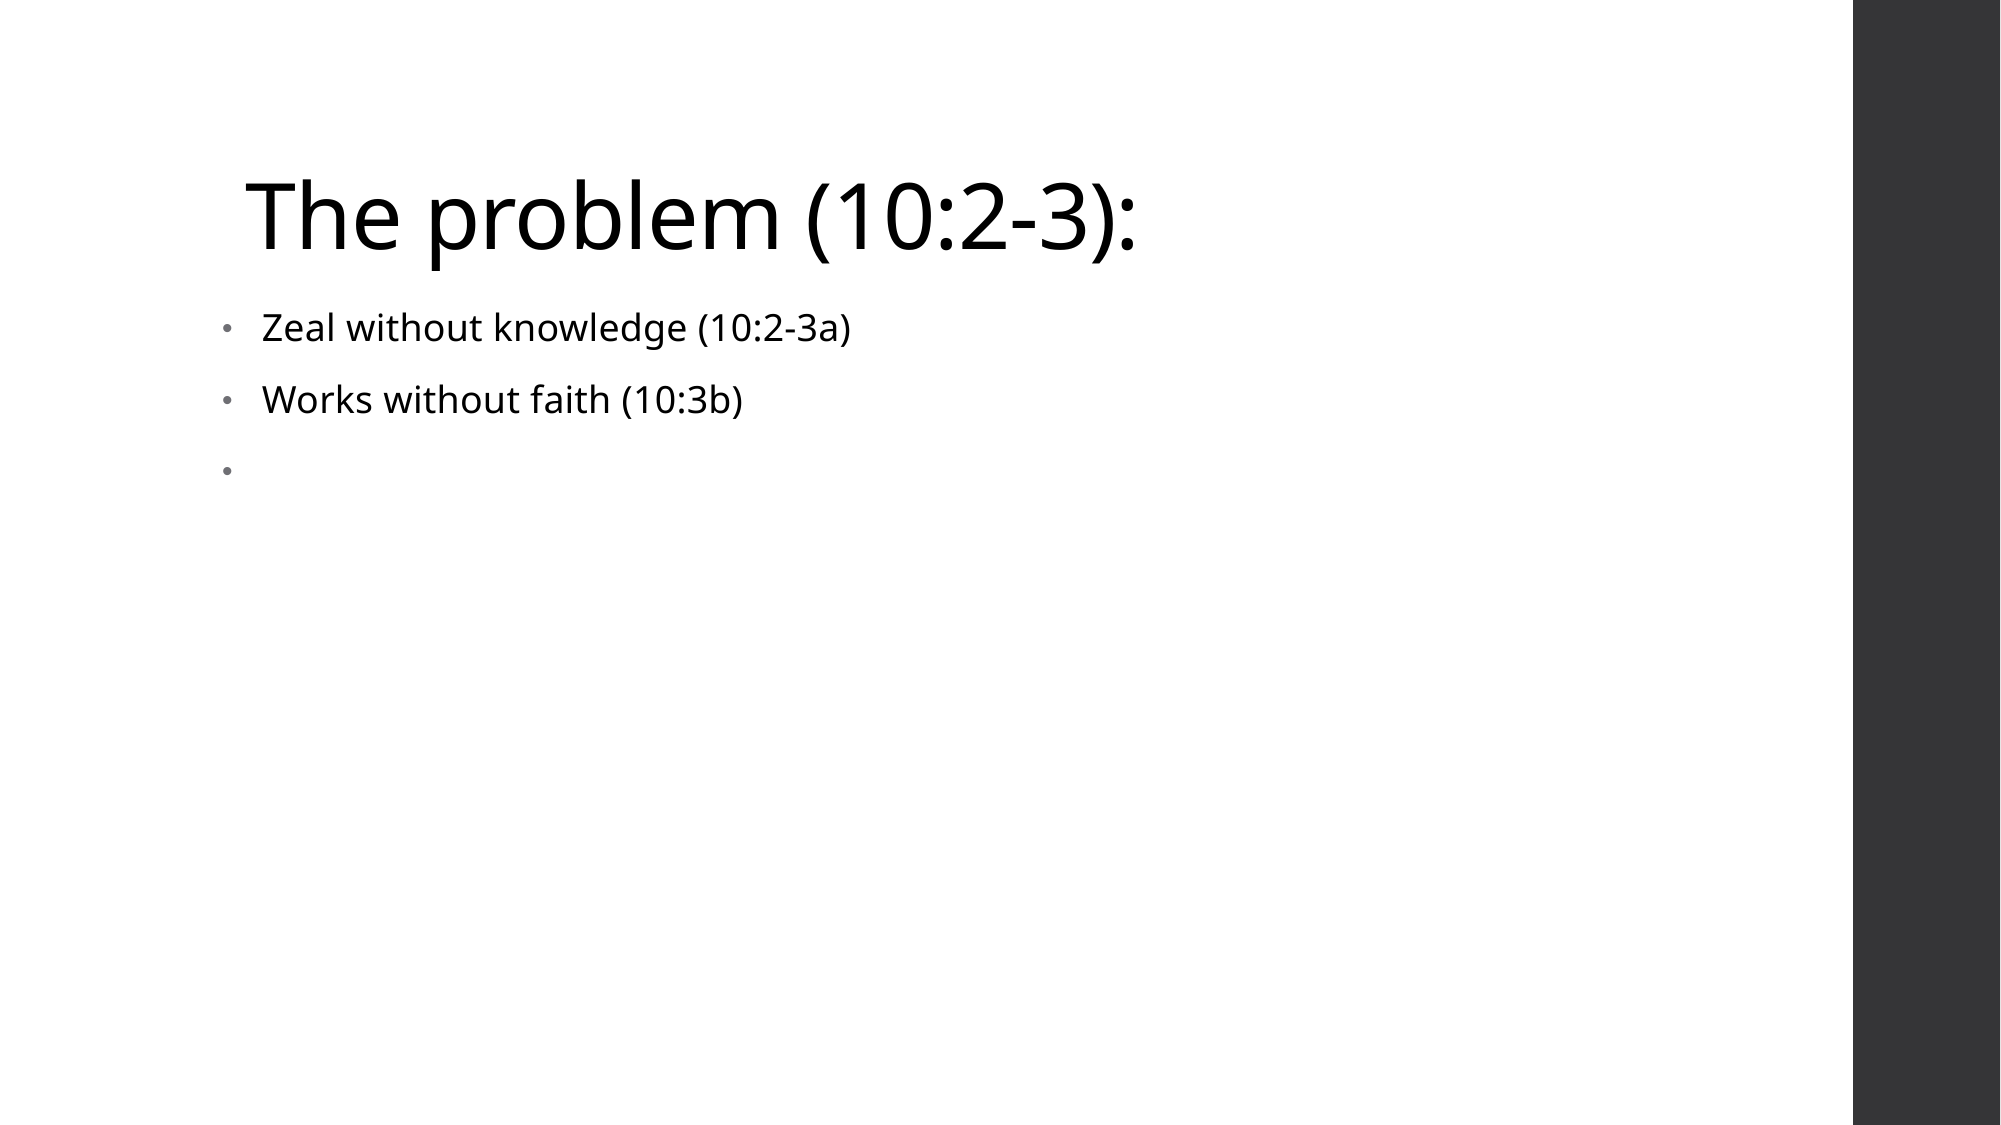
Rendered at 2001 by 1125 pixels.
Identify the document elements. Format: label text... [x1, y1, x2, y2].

list Zeal without knowledge (10:2-3a) Works without faith (10:3b) [206, 299, 1617, 1014]
title The problem (10:2-3): [206, 60, 1797, 278]
